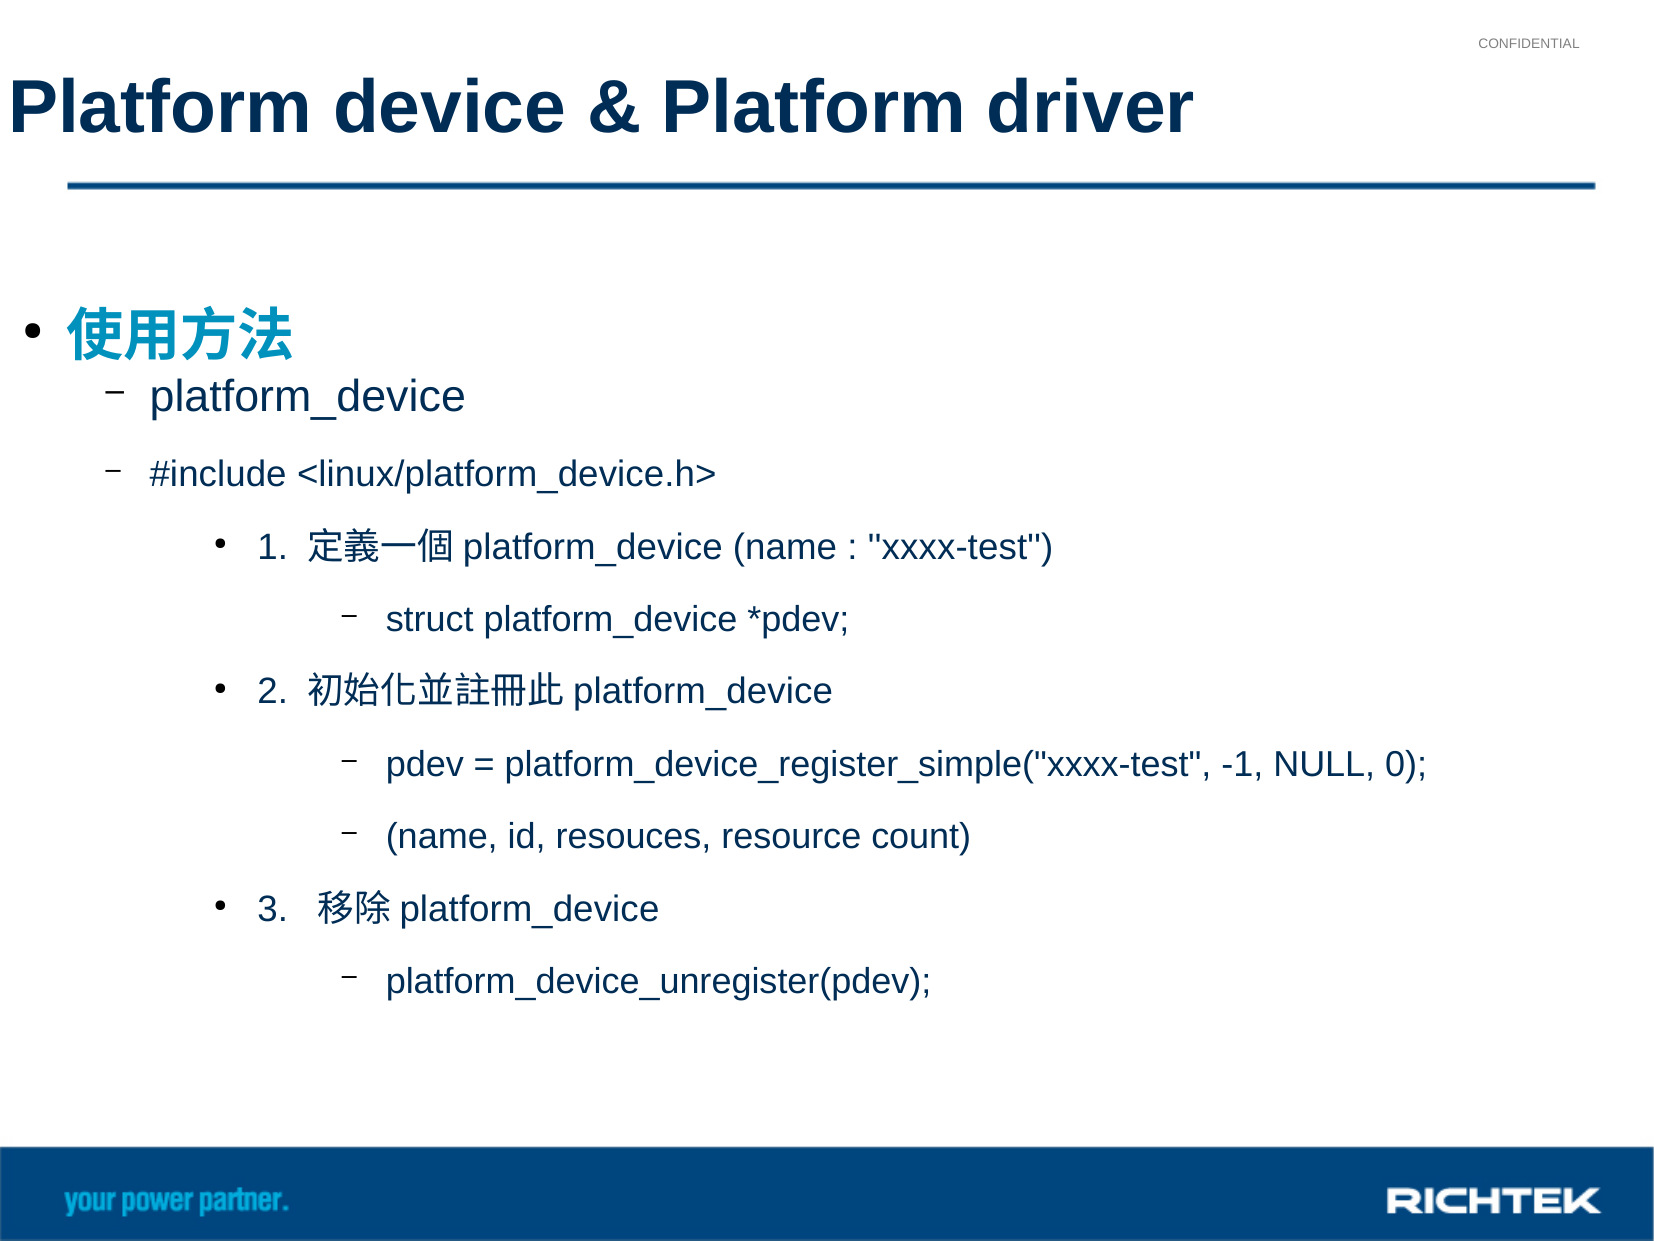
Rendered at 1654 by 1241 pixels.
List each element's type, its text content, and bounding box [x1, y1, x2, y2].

list 使用方法 platform_device #include <linux/platform_device.h> 1. 定義一個platform_device (name : ''xxxx-test'') struct platform_device *pdev; 2. 初始化並註冊此platform_device pdev = platform_device_register_simple("xxxx-test", -1, NULL, 0); (name, id, resouces, resource count) 3. 移除platform_device platform_device_unregister(pdev); [0, 290, 1489, 1010]
title Platform device & Platform driver [0, 49, 1489, 257]
